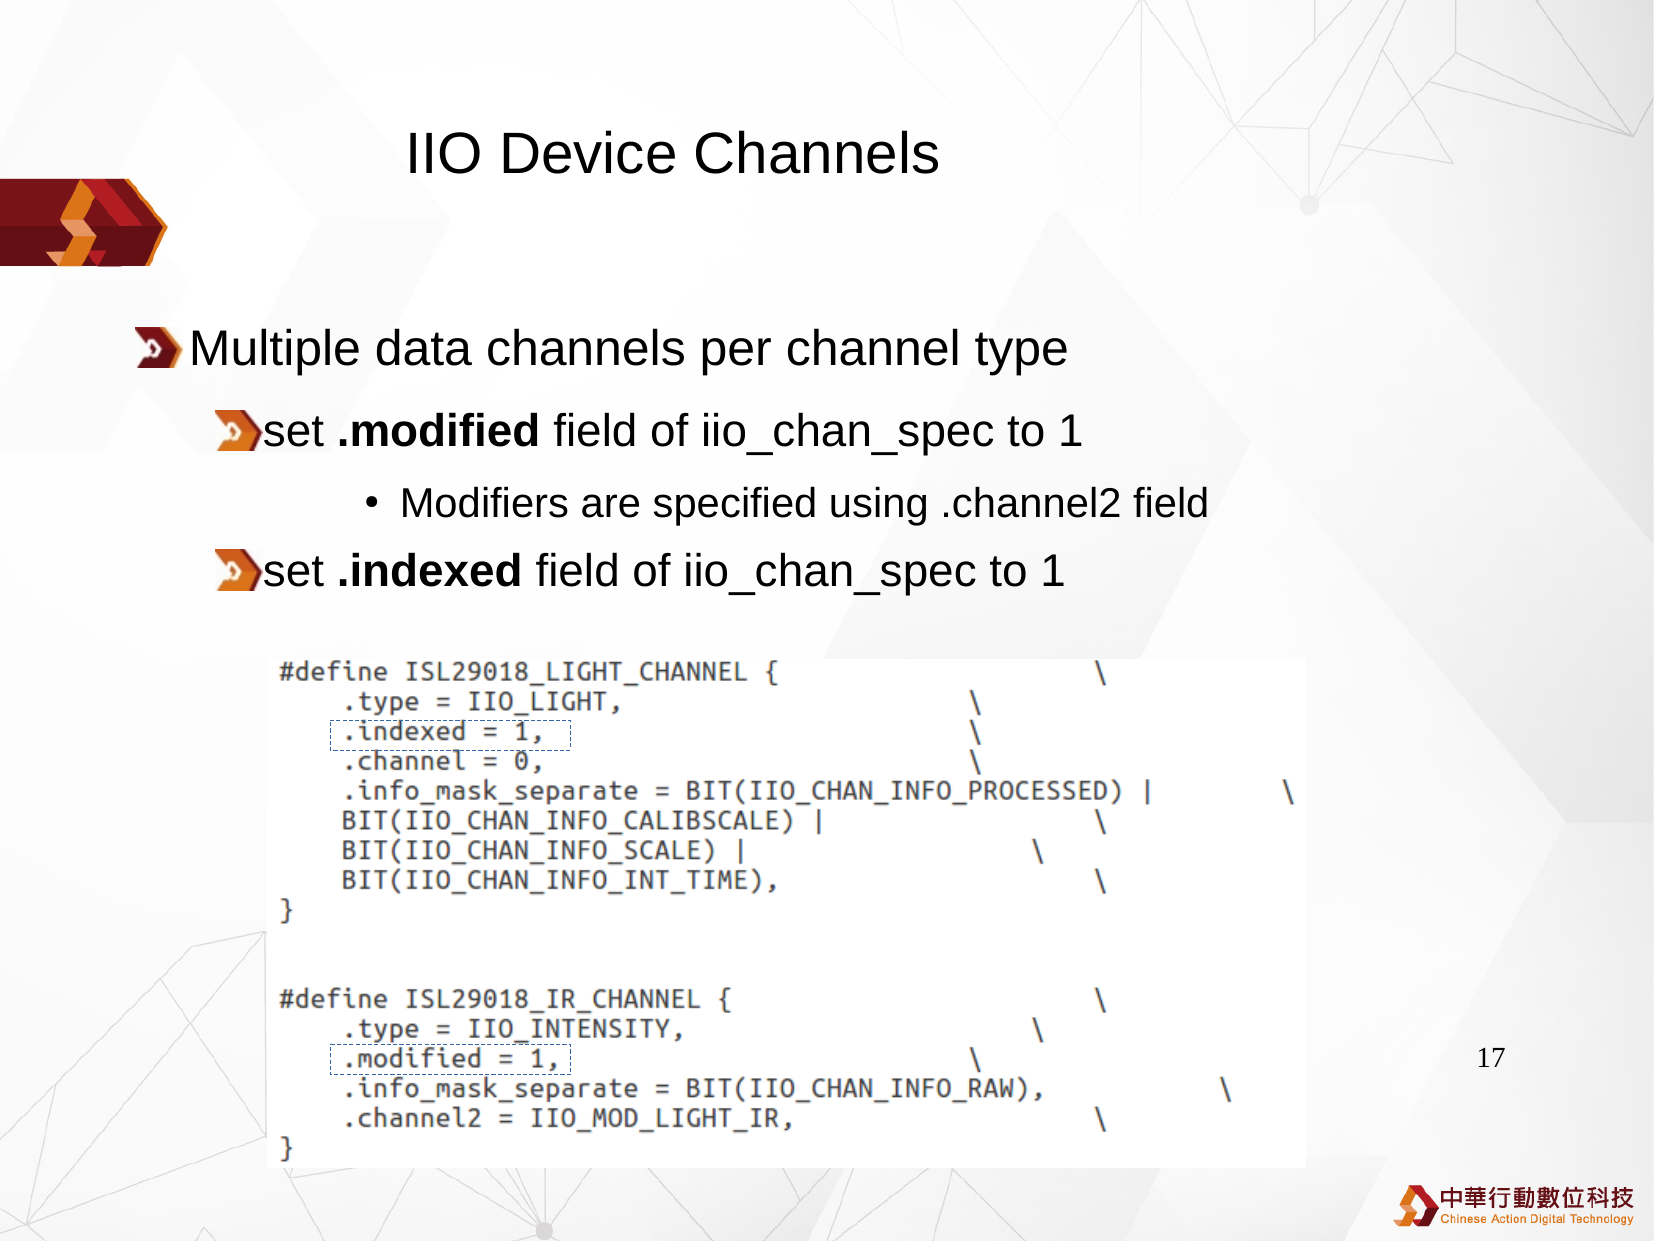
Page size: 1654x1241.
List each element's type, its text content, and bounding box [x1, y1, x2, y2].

title IIO Device Channels [82, 94, 1264, 213]
picture [0, 0, 1654, 1241]
list Multiple data channels per channel type set .modified field of iio_chan_spec to 1 Modifiers are specified using .channel2 field set .indexed field of iio_chan_spec to 1 [118, 319, 1571, 1040]
